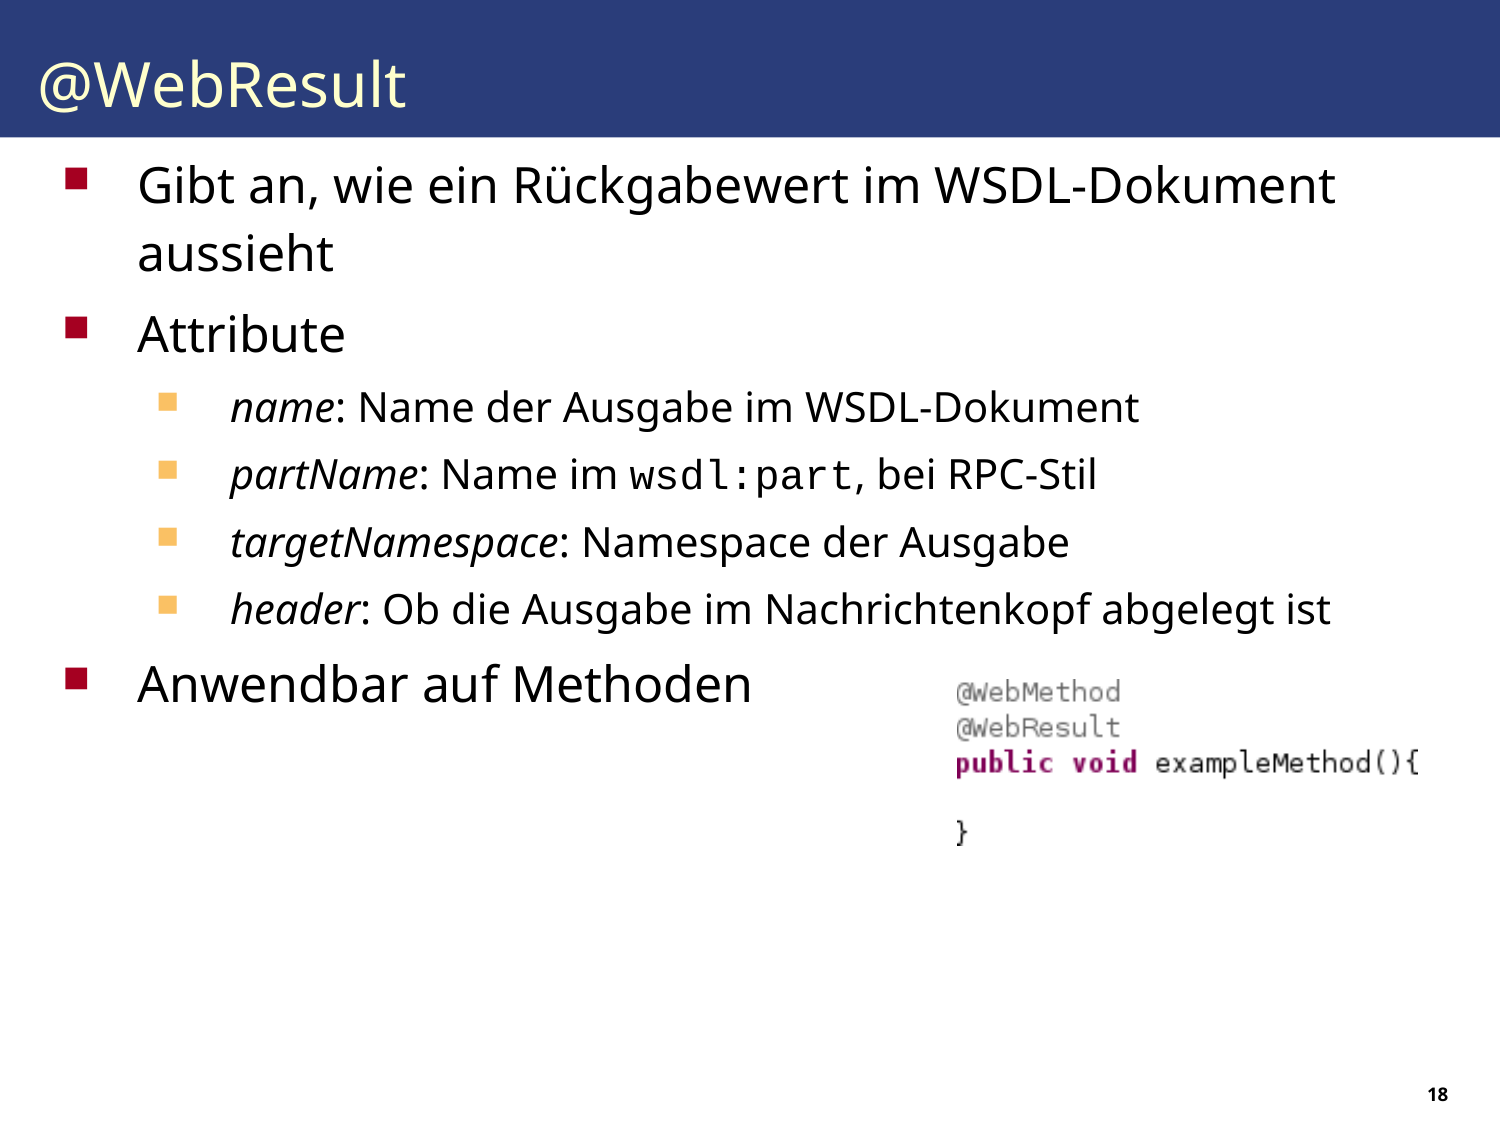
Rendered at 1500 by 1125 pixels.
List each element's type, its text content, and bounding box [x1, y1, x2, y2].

picture [957, 679, 1418, 846]
text_box <Nummer> [1412, 1077, 1500, 1117]
text_box @WebResult [37, 0, 1476, 166]
list Gibt an, wie ein Rückgabewert im WSDL-Dokument aussieht Attribute name: Name der Ausgabe im WSDL-Dokument partName: Name im wsdl:part, bei RPC-Stil targetNamespace: Namespace der Ausgabe header: Ob die Ausgabe im Nachrichtenkopf abgelegt ist Anwendbar auf Methoden [62, 166, 1449, 1072]
